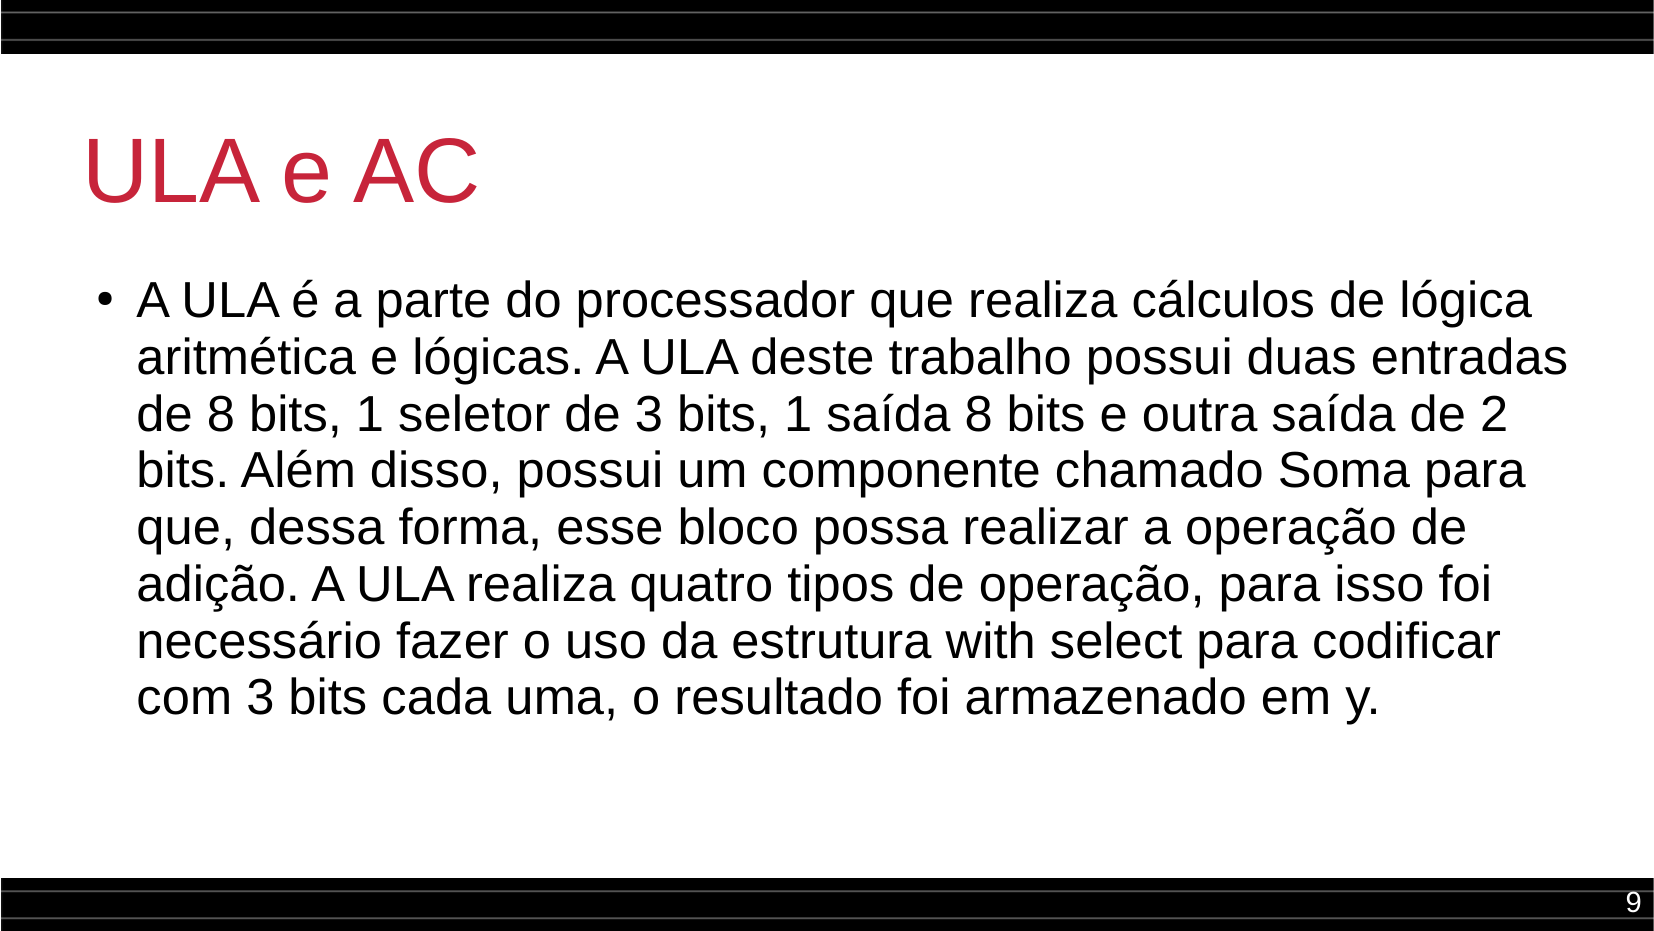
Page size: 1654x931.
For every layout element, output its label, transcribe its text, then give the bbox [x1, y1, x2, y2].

picture [1, 0, 1654, 54]
title ULA e AC [82, 92, 1571, 249]
list A ULA é a parte do processador que realiza cálculos de lógica aritmética e lógicas. A ULA deste trabalho possui duas entradas de 8 bits, 1 seletor de 3 bits, 1 saída 8 bits e outra saída de 2 bits. Além disso, possui um componente chamado Soma para que, dessa forma, esse bloco possa realizar a operação de adição. A ULA realiza quatro tipos de operação, para isso foi necessário fazer o uso da estrutura with select para codificar com 3 bits cada uma, o resultado foi armazenado em y. [82, 271, 1571, 758]
picture [1, 878, 1654, 931]
